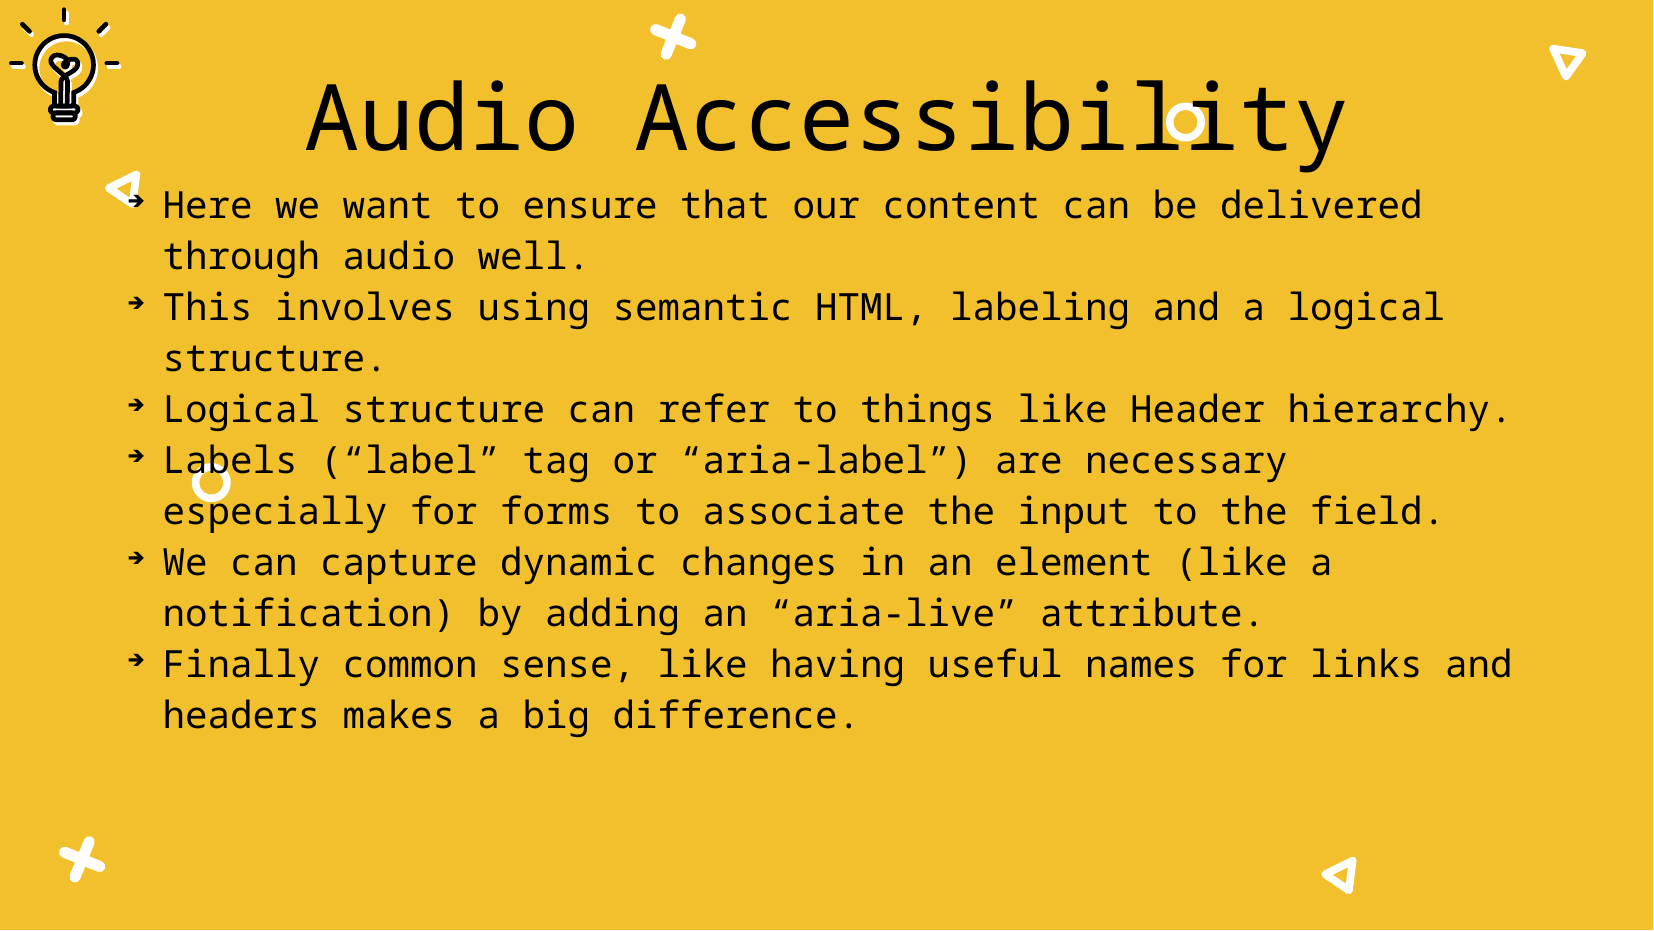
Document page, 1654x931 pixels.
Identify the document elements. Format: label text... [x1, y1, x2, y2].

title Audio Accessibility [82, 37, 1571, 193]
text_box Here we want to ensure that our content can be delivered through audio well. This involves using semantic HTML, labeling and a logical structure. Logical structure can refer to things like Header hierarchy. Labels (“label” tag or “aria-label”) are necessary especially for forms to associate the input to the field. We can capture dynamic changes in an element (like a notification) by adding an “aria-live” attribute. Finally common sense, like having useful names for links and headers makes a big difference. [112, 170, 1538, 830]
